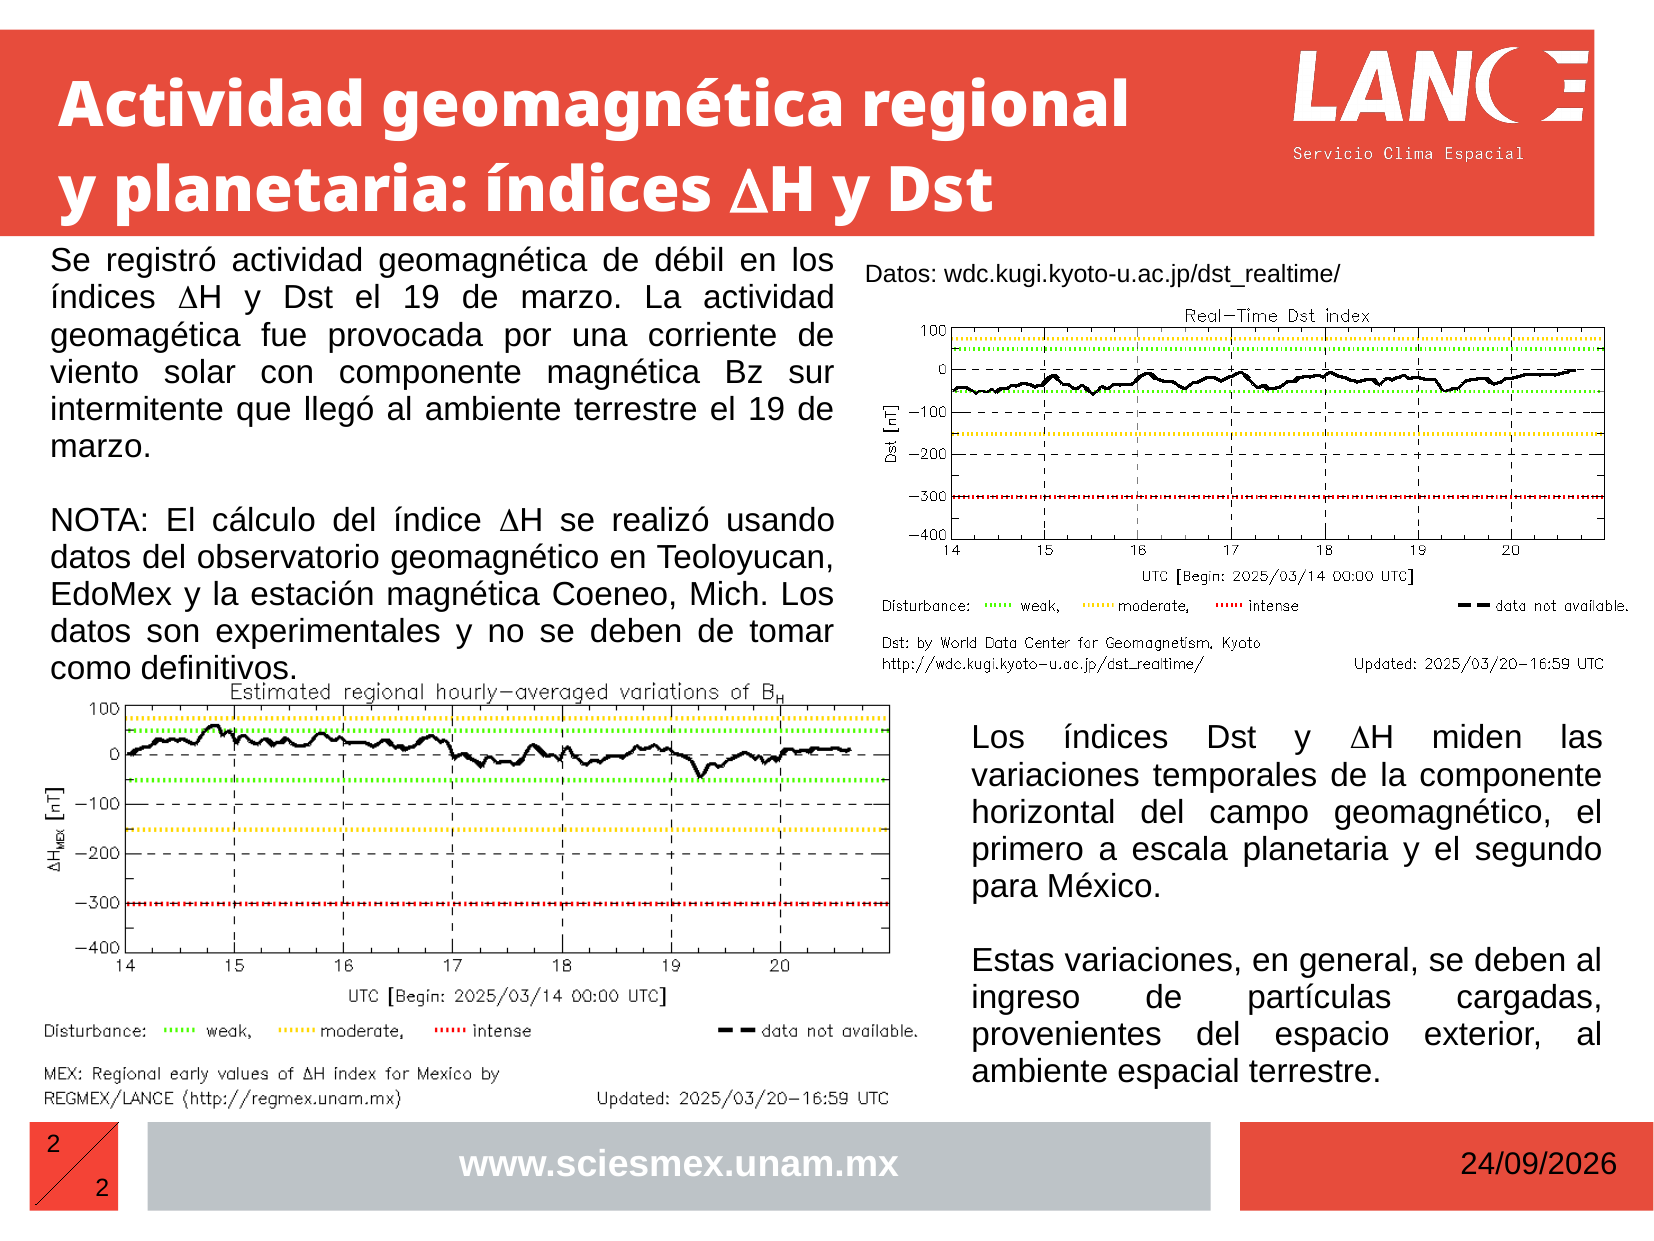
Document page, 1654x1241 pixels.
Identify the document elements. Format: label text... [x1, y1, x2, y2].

picture [35, 289, 1642, 1111]
text_box 2 [35, 1151, 125, 1209]
title Actividad geomagnética regional y planetaria: índices DH y Dst [59, 59, 1312, 207]
text_box Los índices Dst y DH miden las variaciones temporales de la componente horizontal del campo geomagnético, el primero a escala planetaria y el segundo para México. Estas variaciones, en general, se deben al ingreso de partículas cargadas, provenientes del espacio exterior, al ambiente espacial terrestre. [956, 711, 1619, 1097]
text_box 20/03/2025 [1424, 1122, 1654, 1205]
text_box Datos: wdc.kugi.kyoto-u.ac.jp/dst_realtime/ [851, 252, 1371, 296]
text_box <número> [31, 1122, 176, 1170]
text_box www.sciesmex.unam.mx [153, 1122, 1205, 1205]
picture [1293, 47, 1589, 162]
text_box Se registró actividad geomagnética de débil en los índices DH y Dst el 19 de marzo. La actividad geomagética fue provocada por una corriente de viento solar con componente magnética Bz sur intermitente que llegó al ambiente terrestre el 19 de marzo. NOTA: El cálculo del índice DH se realizó usando datos del observatorio geomagnético en Teoloyucan, EdoMex y la estación magnética Coeneo, Mich. Los datos son experimentales y no se deben de tomar como definitivos. [35, 234, 851, 765]
